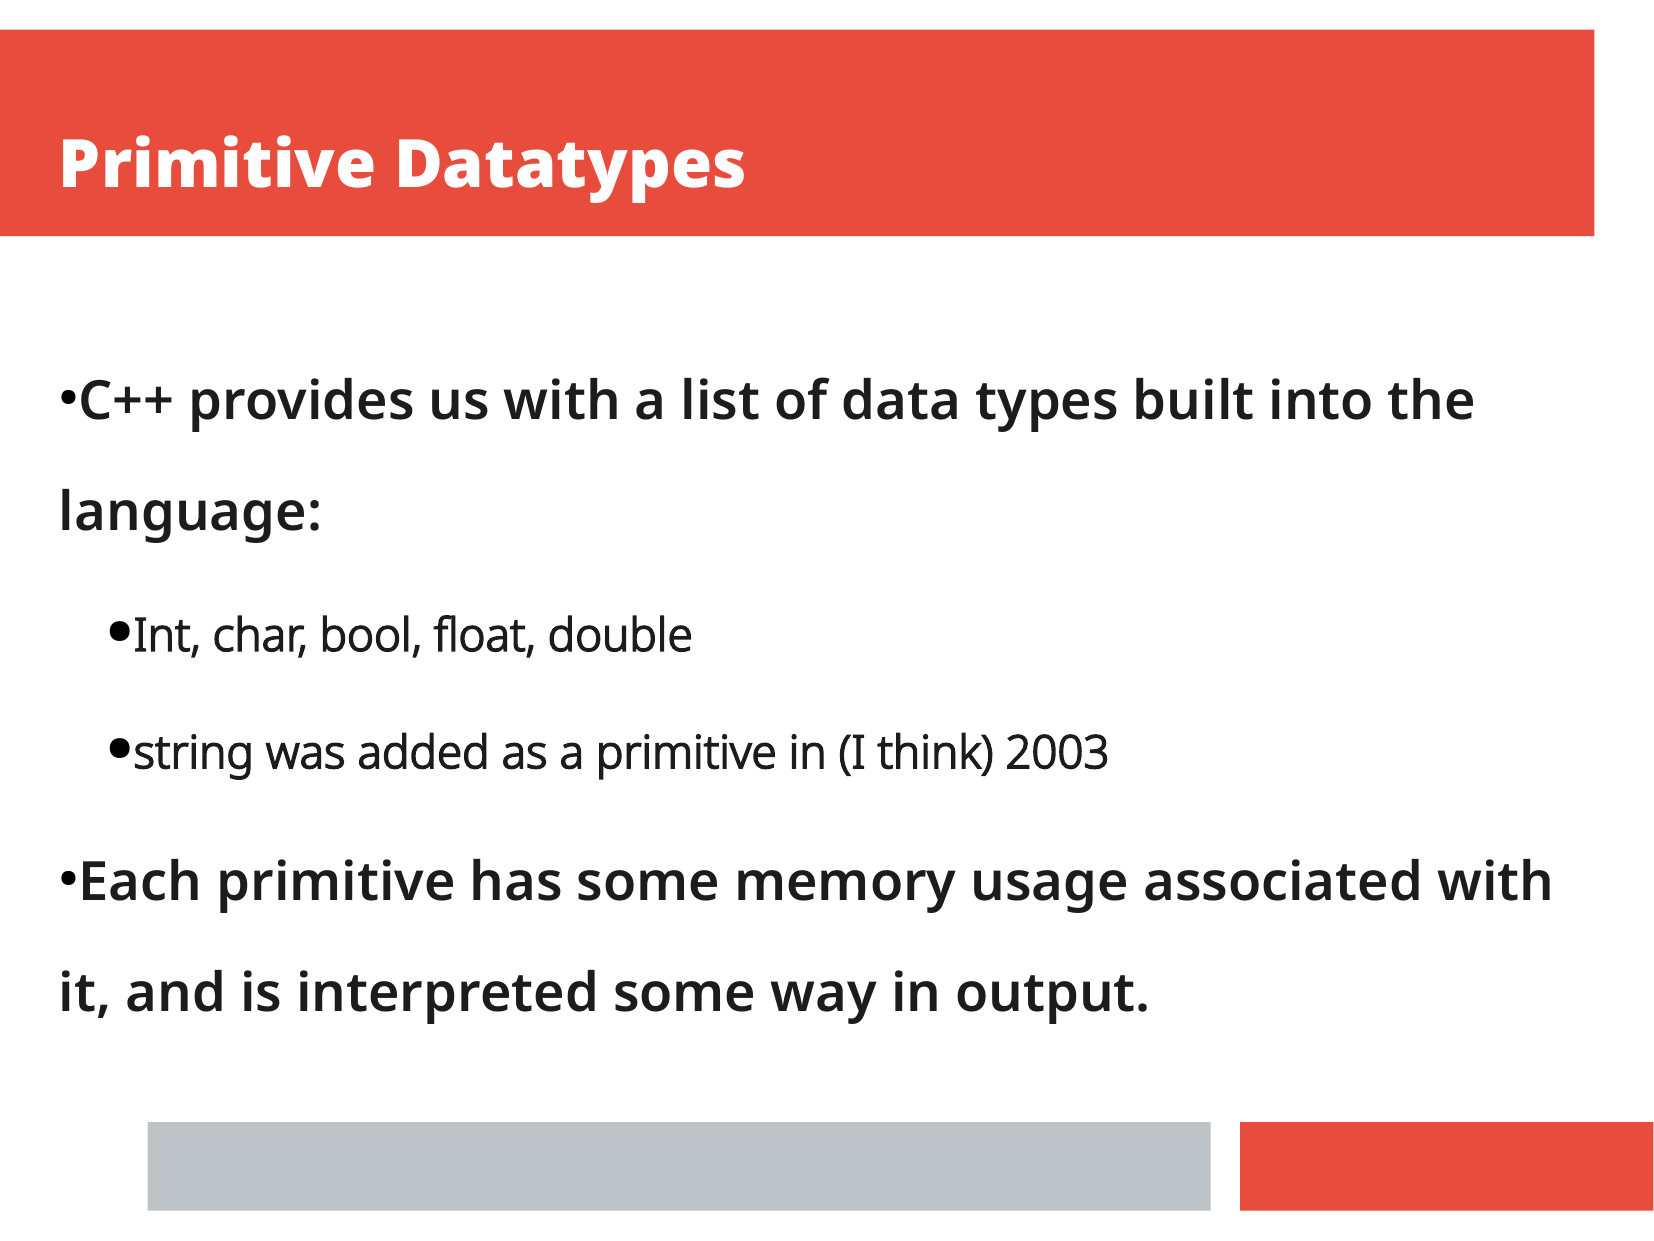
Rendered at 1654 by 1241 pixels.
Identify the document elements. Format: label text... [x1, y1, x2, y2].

title Primitive Datatypes [59, 59, 1595, 207]
list C++ provides us with a list of data types built into the language: Int, char, bool, float, double string was added as a primitive in (I think) 2003 Each primitive has some memory usage associated with it, and is interpreted some way in output. [59, 324, 1565, 1093]
